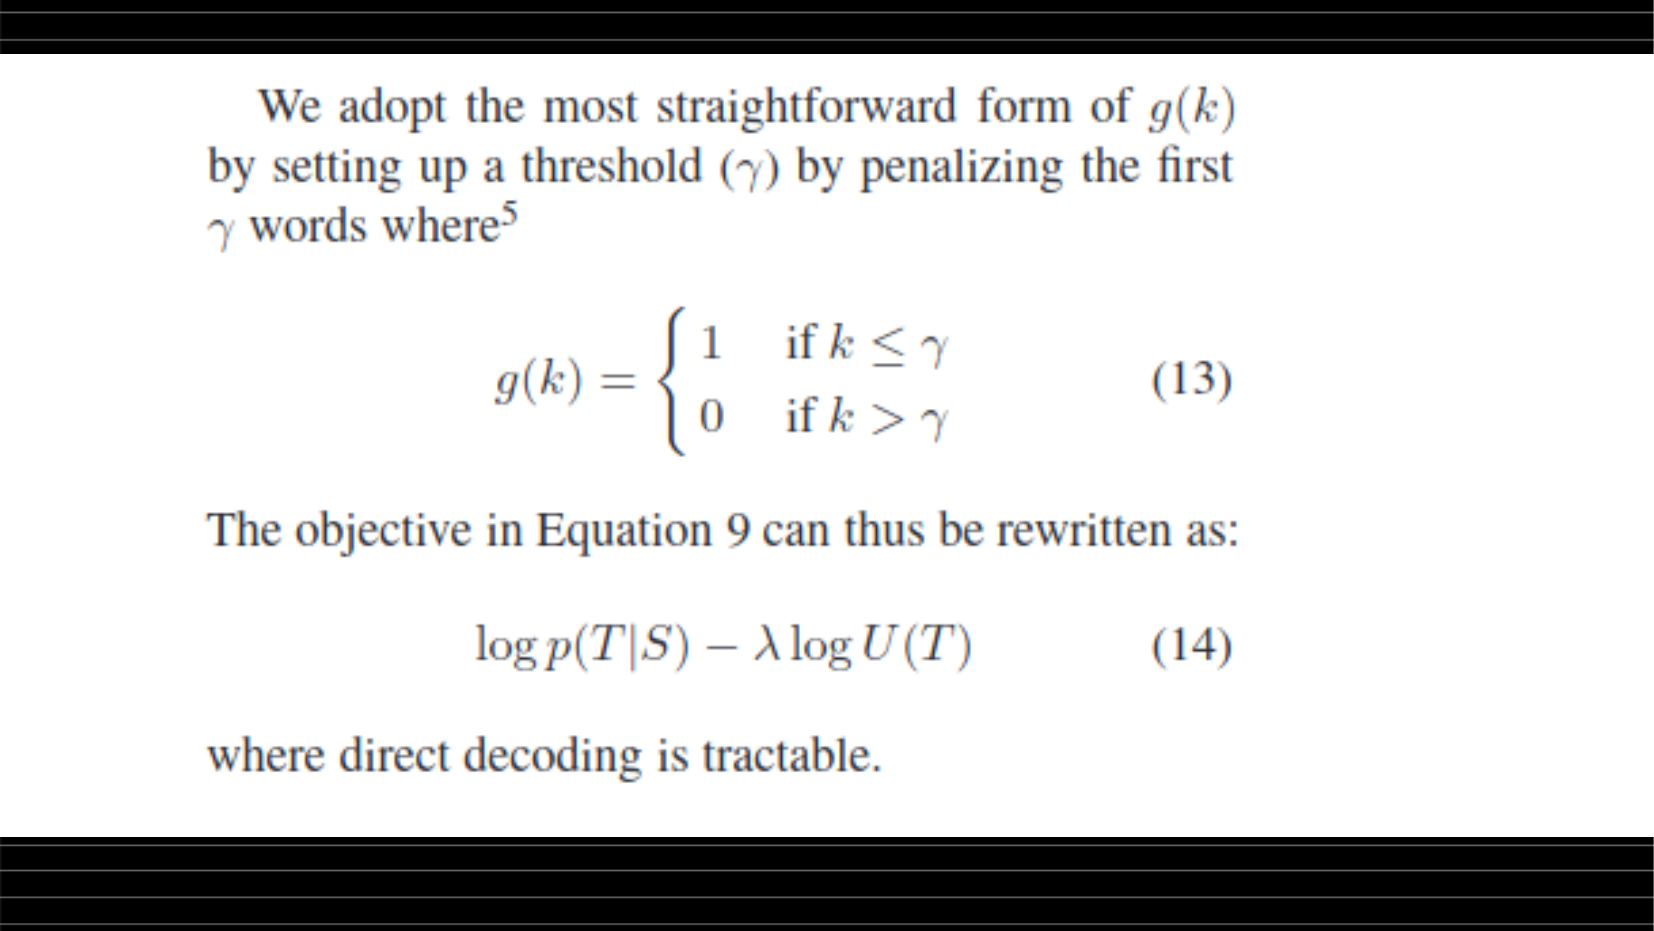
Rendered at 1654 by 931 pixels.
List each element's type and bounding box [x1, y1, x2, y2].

picture [0, 837, 1654, 931]
picture [0, 0, 1654, 54]
picture [192, 74, 1351, 802]
